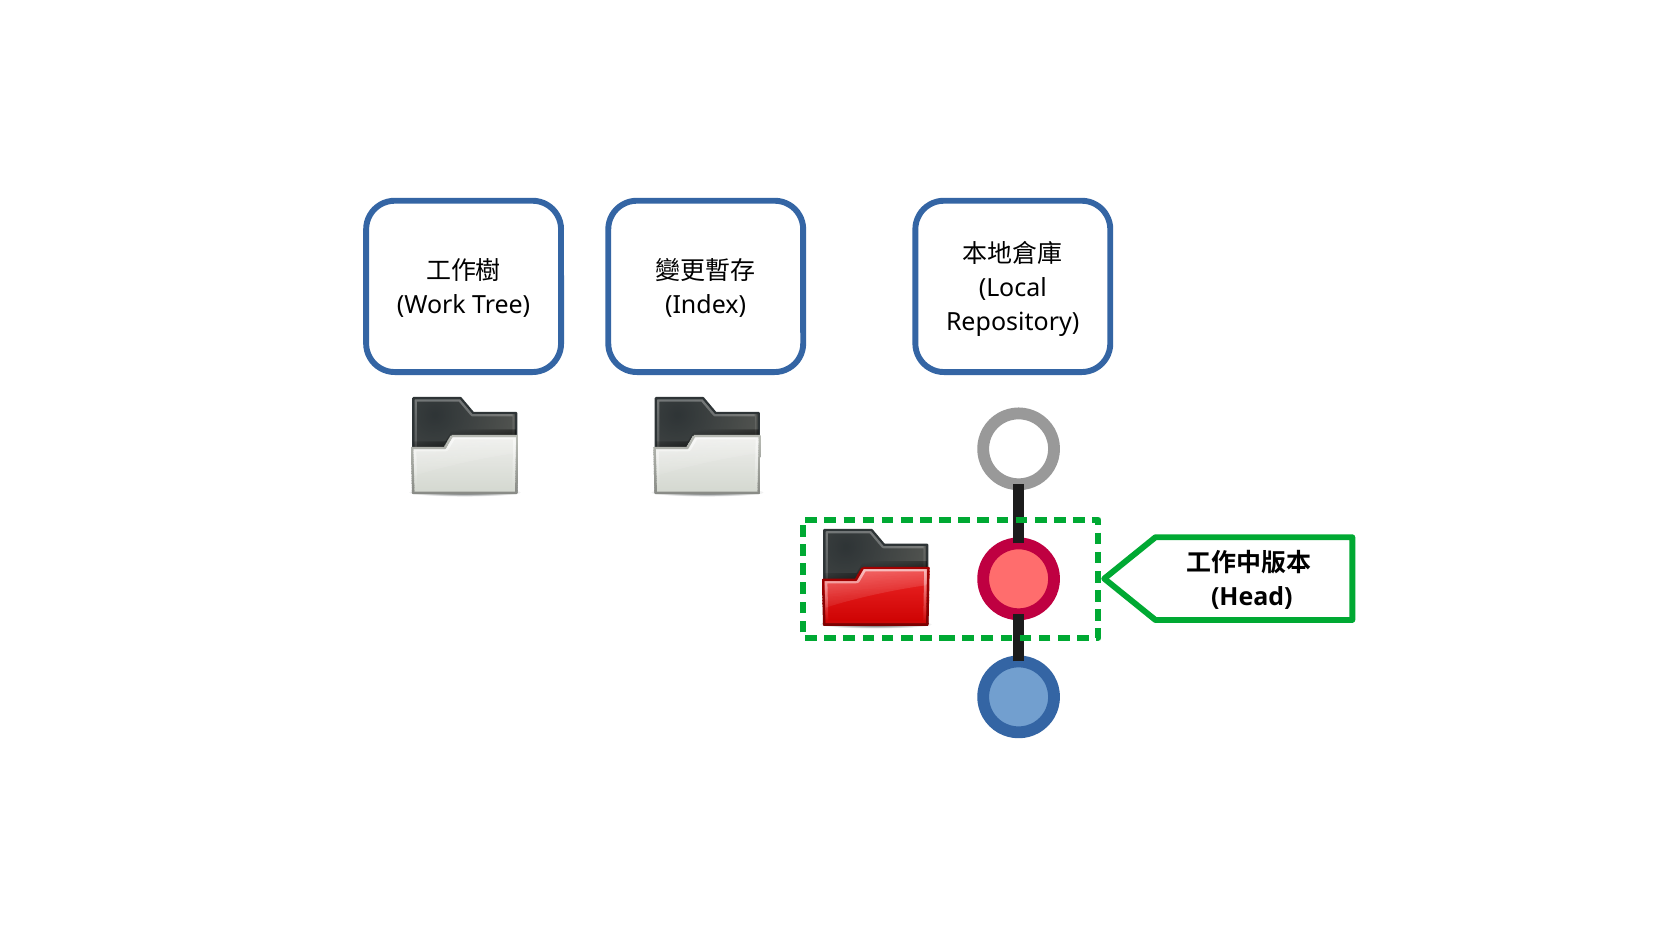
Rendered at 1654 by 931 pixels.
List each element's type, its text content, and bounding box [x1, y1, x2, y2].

text_box 變更暫存 (Index) [608, 200, 804, 373]
text_box 本地倉庫 (Local Repository) [915, 200, 1111, 373]
picture [407, 387, 523, 503]
text_box [983, 661, 1055, 733]
picture [818, 519, 934, 635]
picture [649, 387, 765, 503]
text_box 工作樹 (Work Tree) [366, 200, 562, 373]
text_box [983, 413, 1055, 484]
text_box [983, 543, 1055, 614]
text_box 工作中版本 (Head) [1169, 537, 1335, 620]
